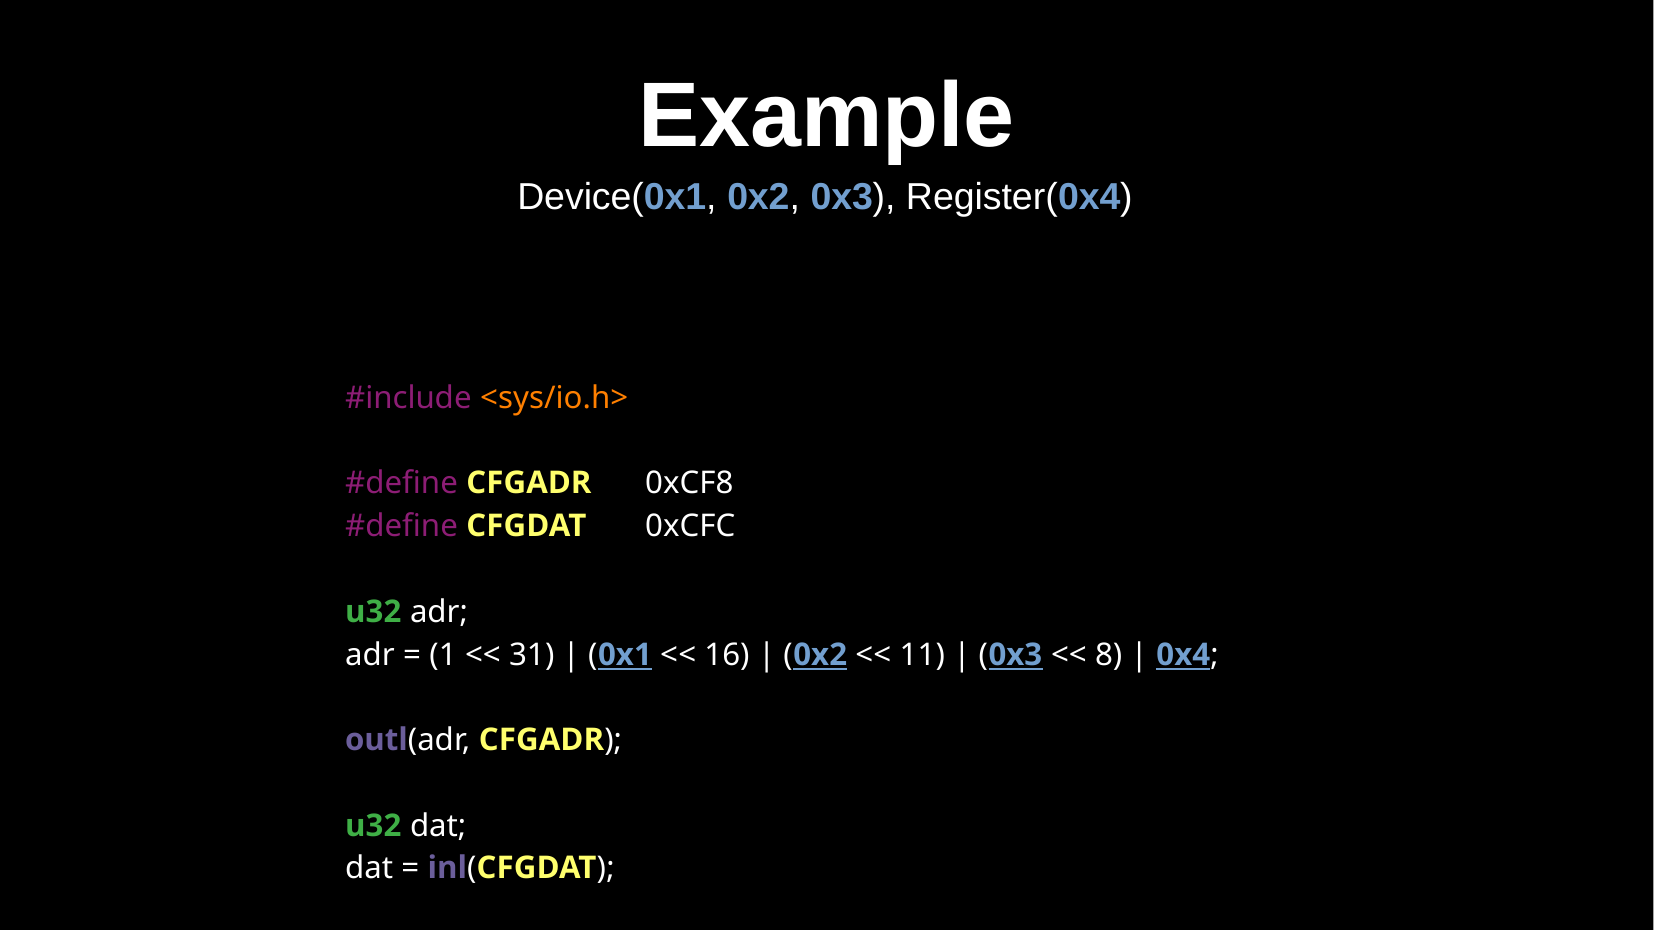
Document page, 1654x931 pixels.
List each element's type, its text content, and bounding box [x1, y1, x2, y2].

text_box Device(0x1, 0x2, 0x3), Register(0x4) [487, 168, 1163, 226]
title Example [82, 37, 1571, 193]
text_box #include <sys/io.h> #define CFGADR 0xCF8 #define CFGDAT 0xCFC u32 adr; adr = (1 << 31) | (0x1 << 16) | (0x2 << 11) | (0x3 << 8) | 0x4; outl(adr, CFGADR); u32 dat; dat = inl(CFGDAT); [345, 374, 1313, 826]
